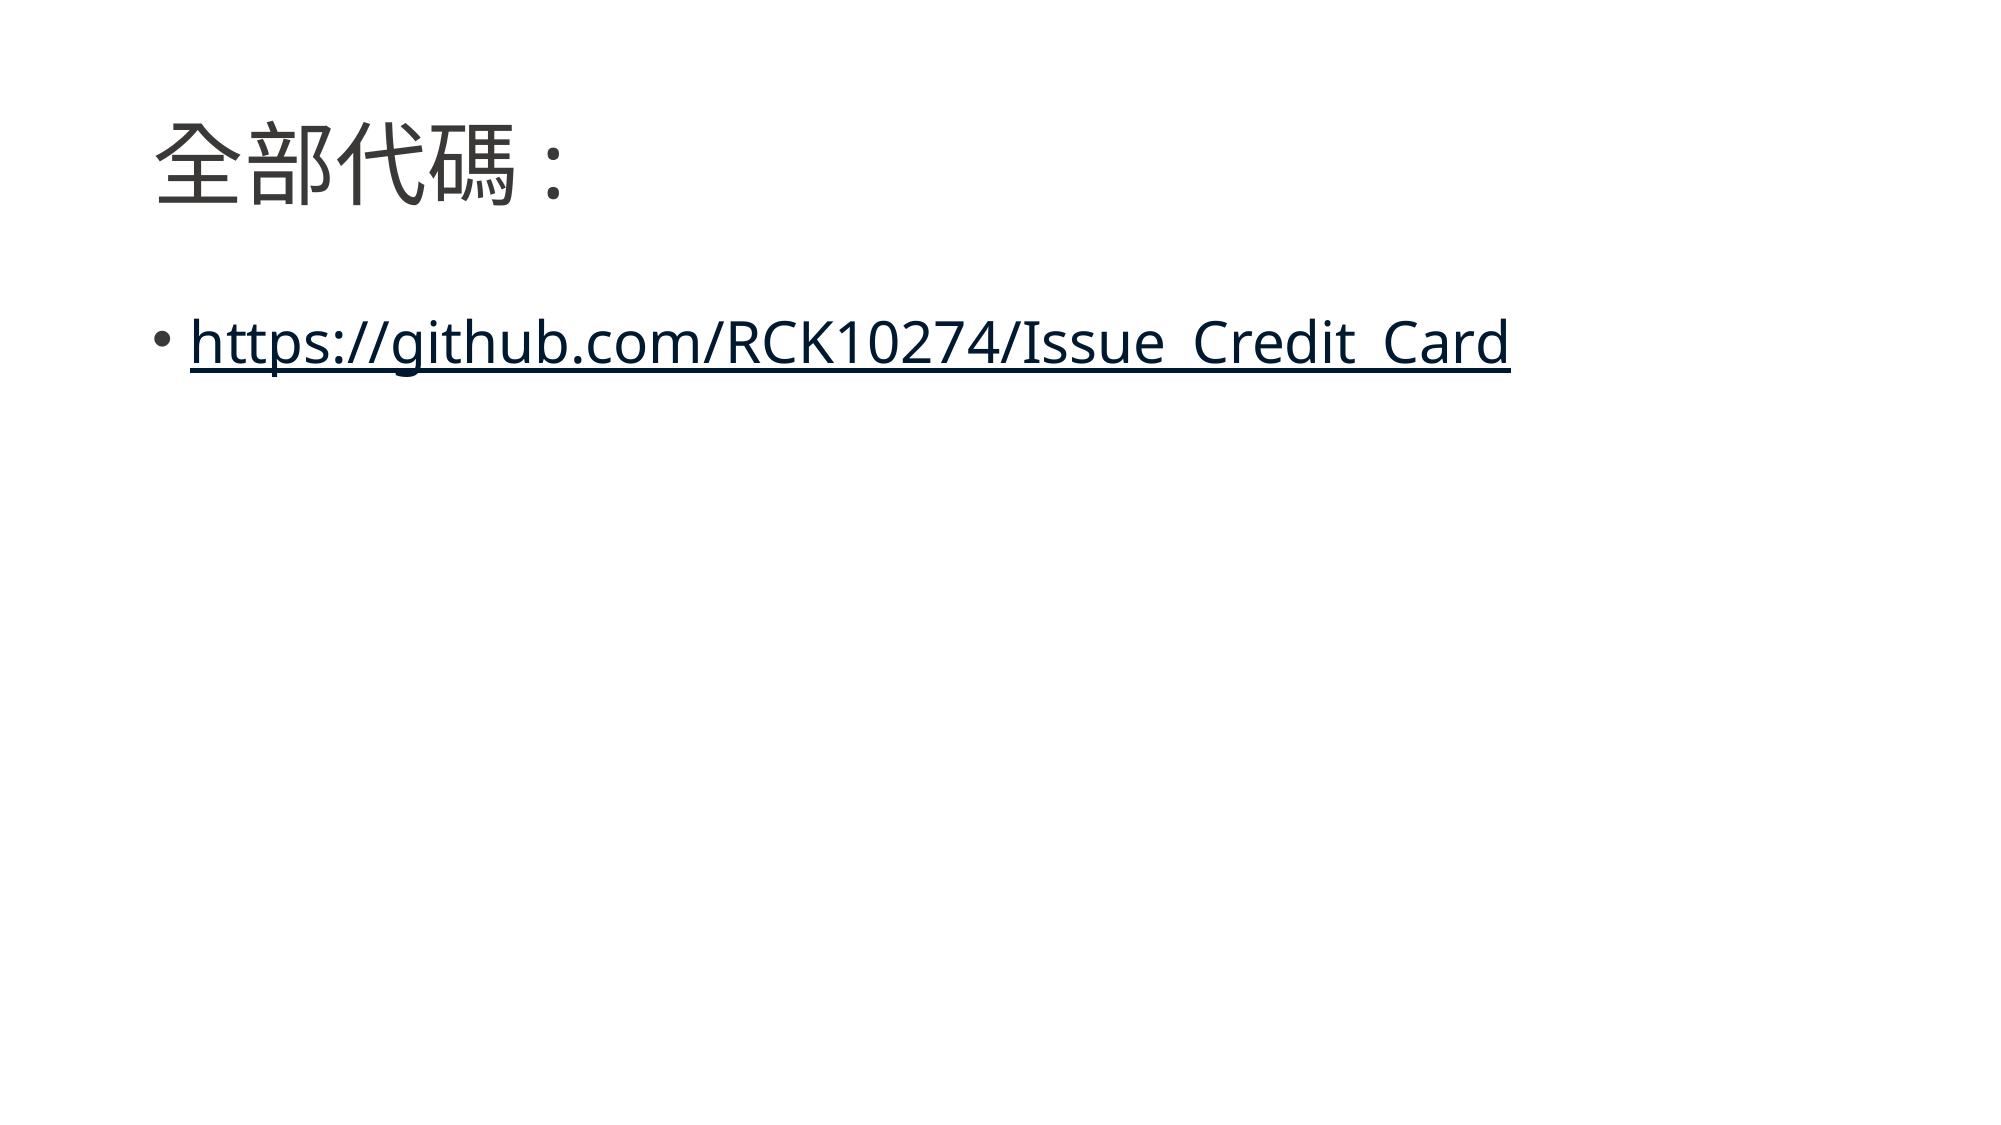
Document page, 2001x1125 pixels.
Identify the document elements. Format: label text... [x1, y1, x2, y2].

list https://github.com/RCK10274/Issue_Credit_Card [137, 299, 1863, 1014]
title 全部代碼: [137, 59, 1863, 278]
